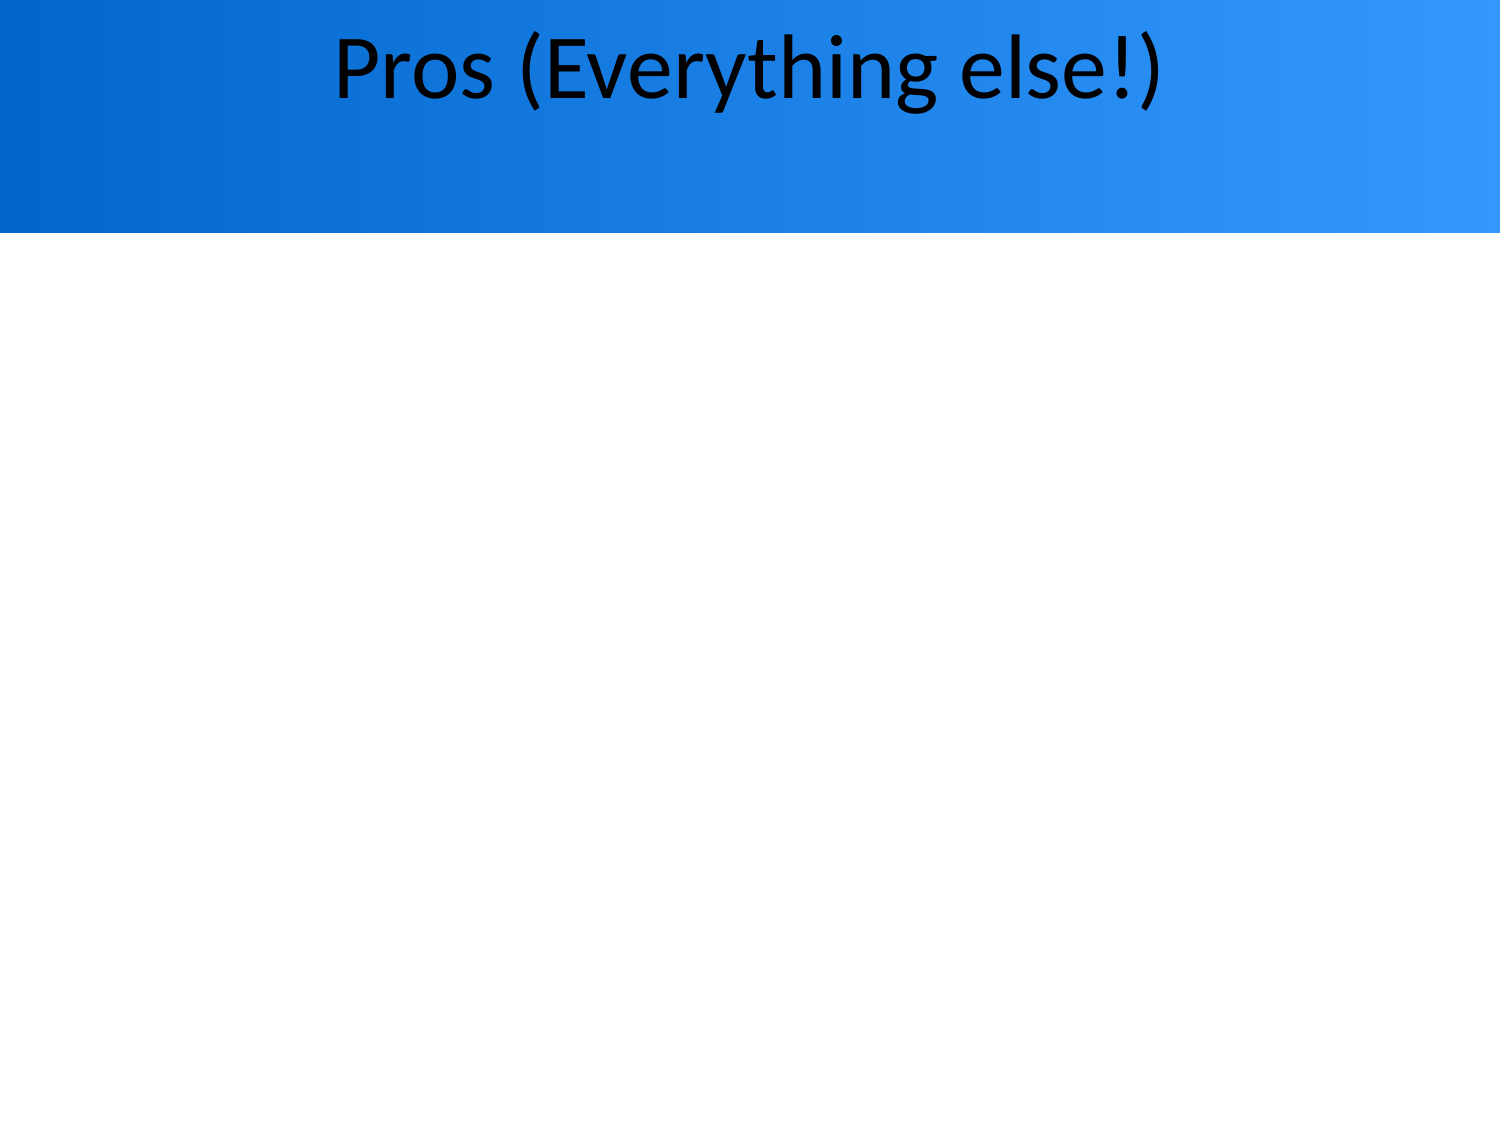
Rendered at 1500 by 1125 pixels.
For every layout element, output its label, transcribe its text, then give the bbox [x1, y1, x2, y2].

title Pros (Everything else!) [0, 0, 1500, 233]
